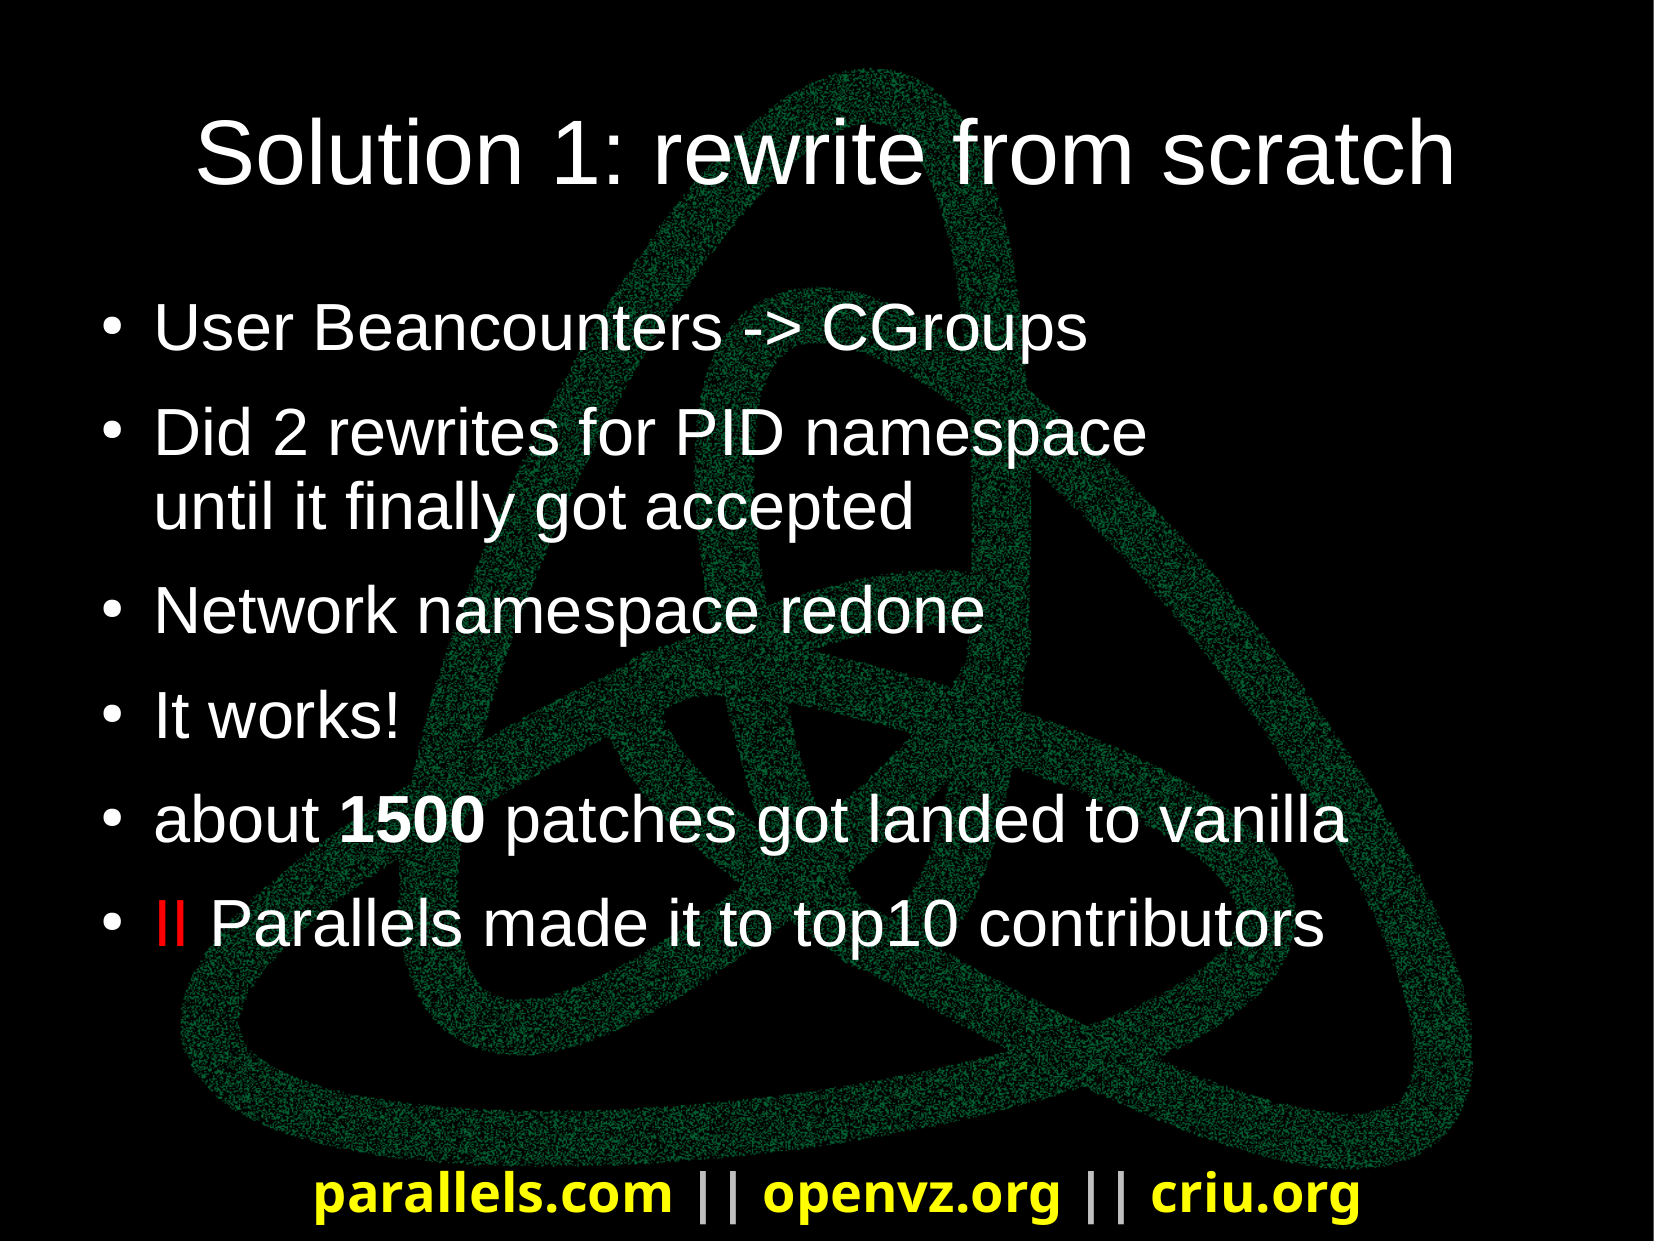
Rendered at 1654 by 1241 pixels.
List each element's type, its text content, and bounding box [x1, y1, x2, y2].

picture [0, 0, 1654, 1241]
list User Beancounters -> CGroups Did 2 rewrites for PID namespace until it finally got accepted Network namespace redone It works! about 1500 patches got landed to vanilla II Parallels made it to top10 contributors [82, 290, 1538, 1010]
title Solution 1: rewrite from scratch [82, 49, 1571, 257]
